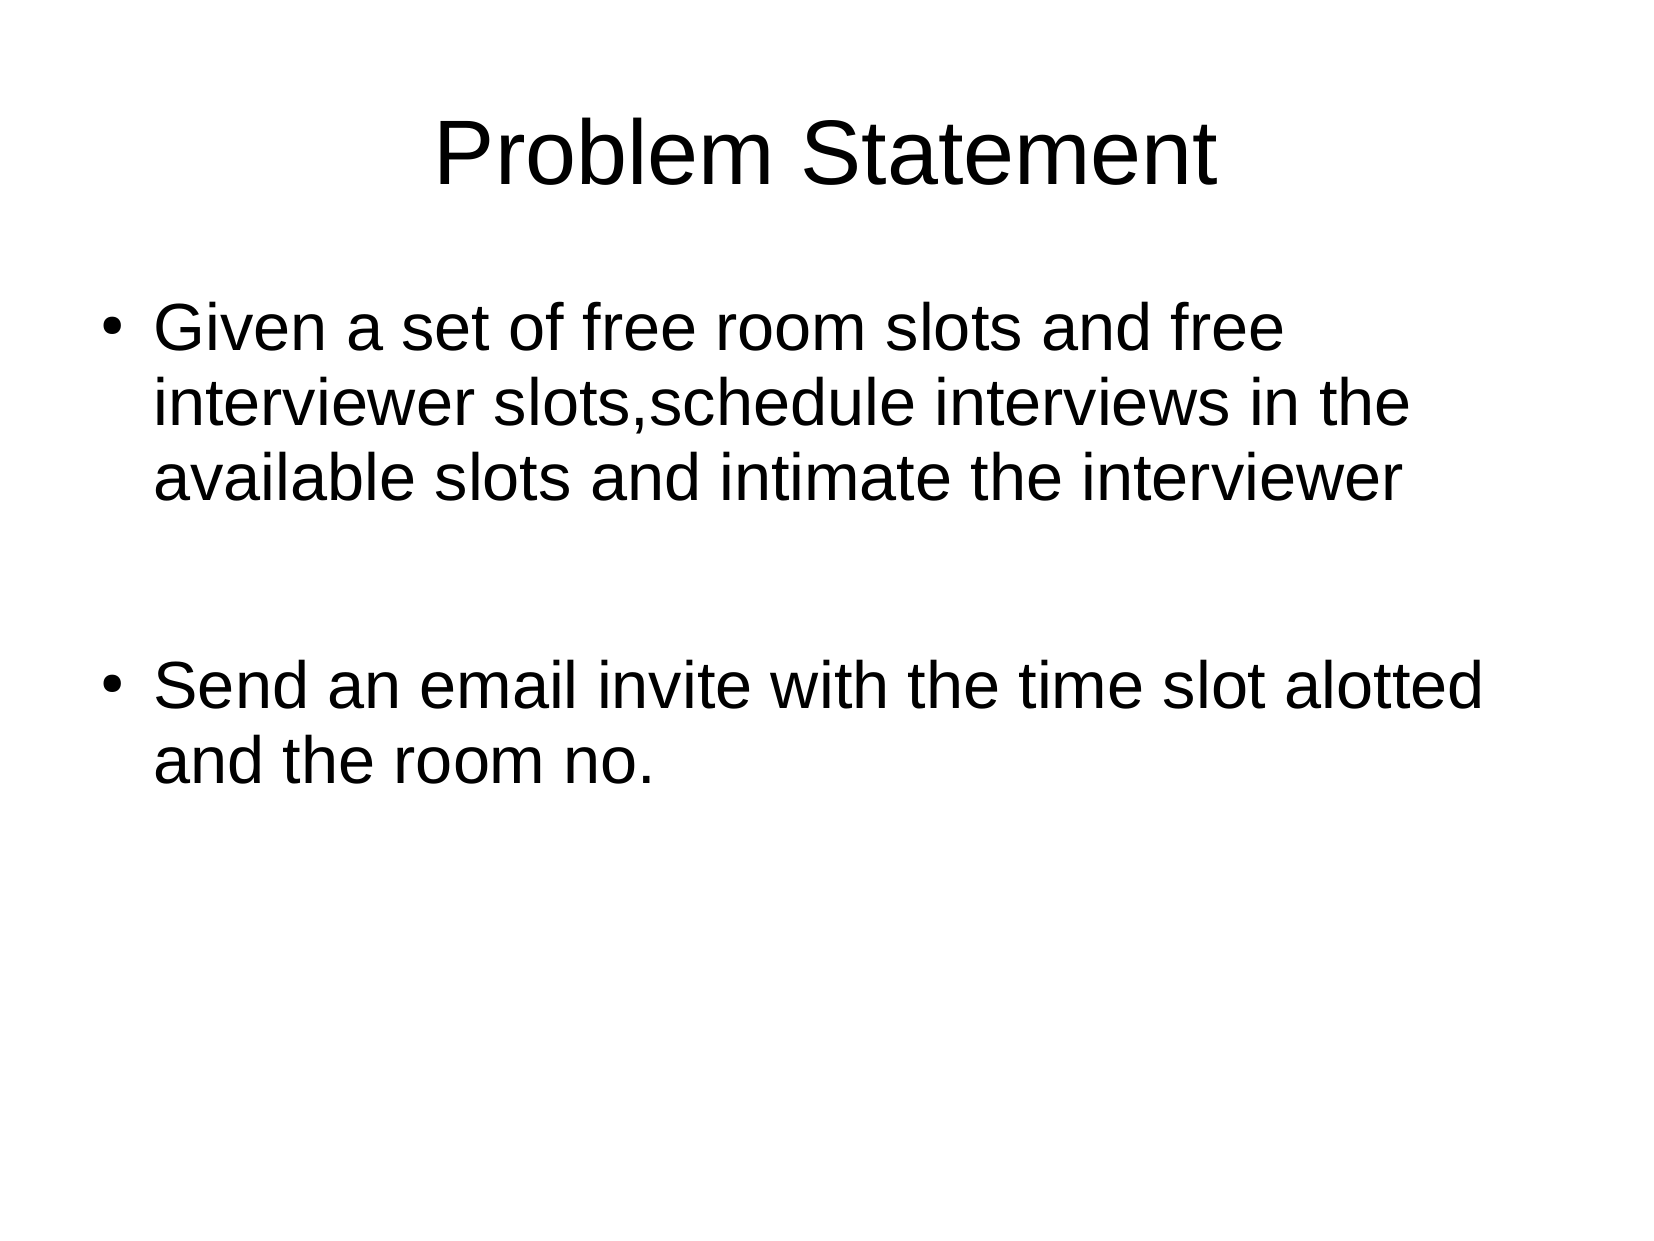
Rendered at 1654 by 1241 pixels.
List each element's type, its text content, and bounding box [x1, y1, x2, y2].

list Given a set of free room slots and free interviewer slots,schedule interviews in the available slots and intimate the interviewer Send an email invite with the time slot alotted and the room no. [82, 290, 1571, 1010]
title Problem Statement [82, 49, 1571, 257]
